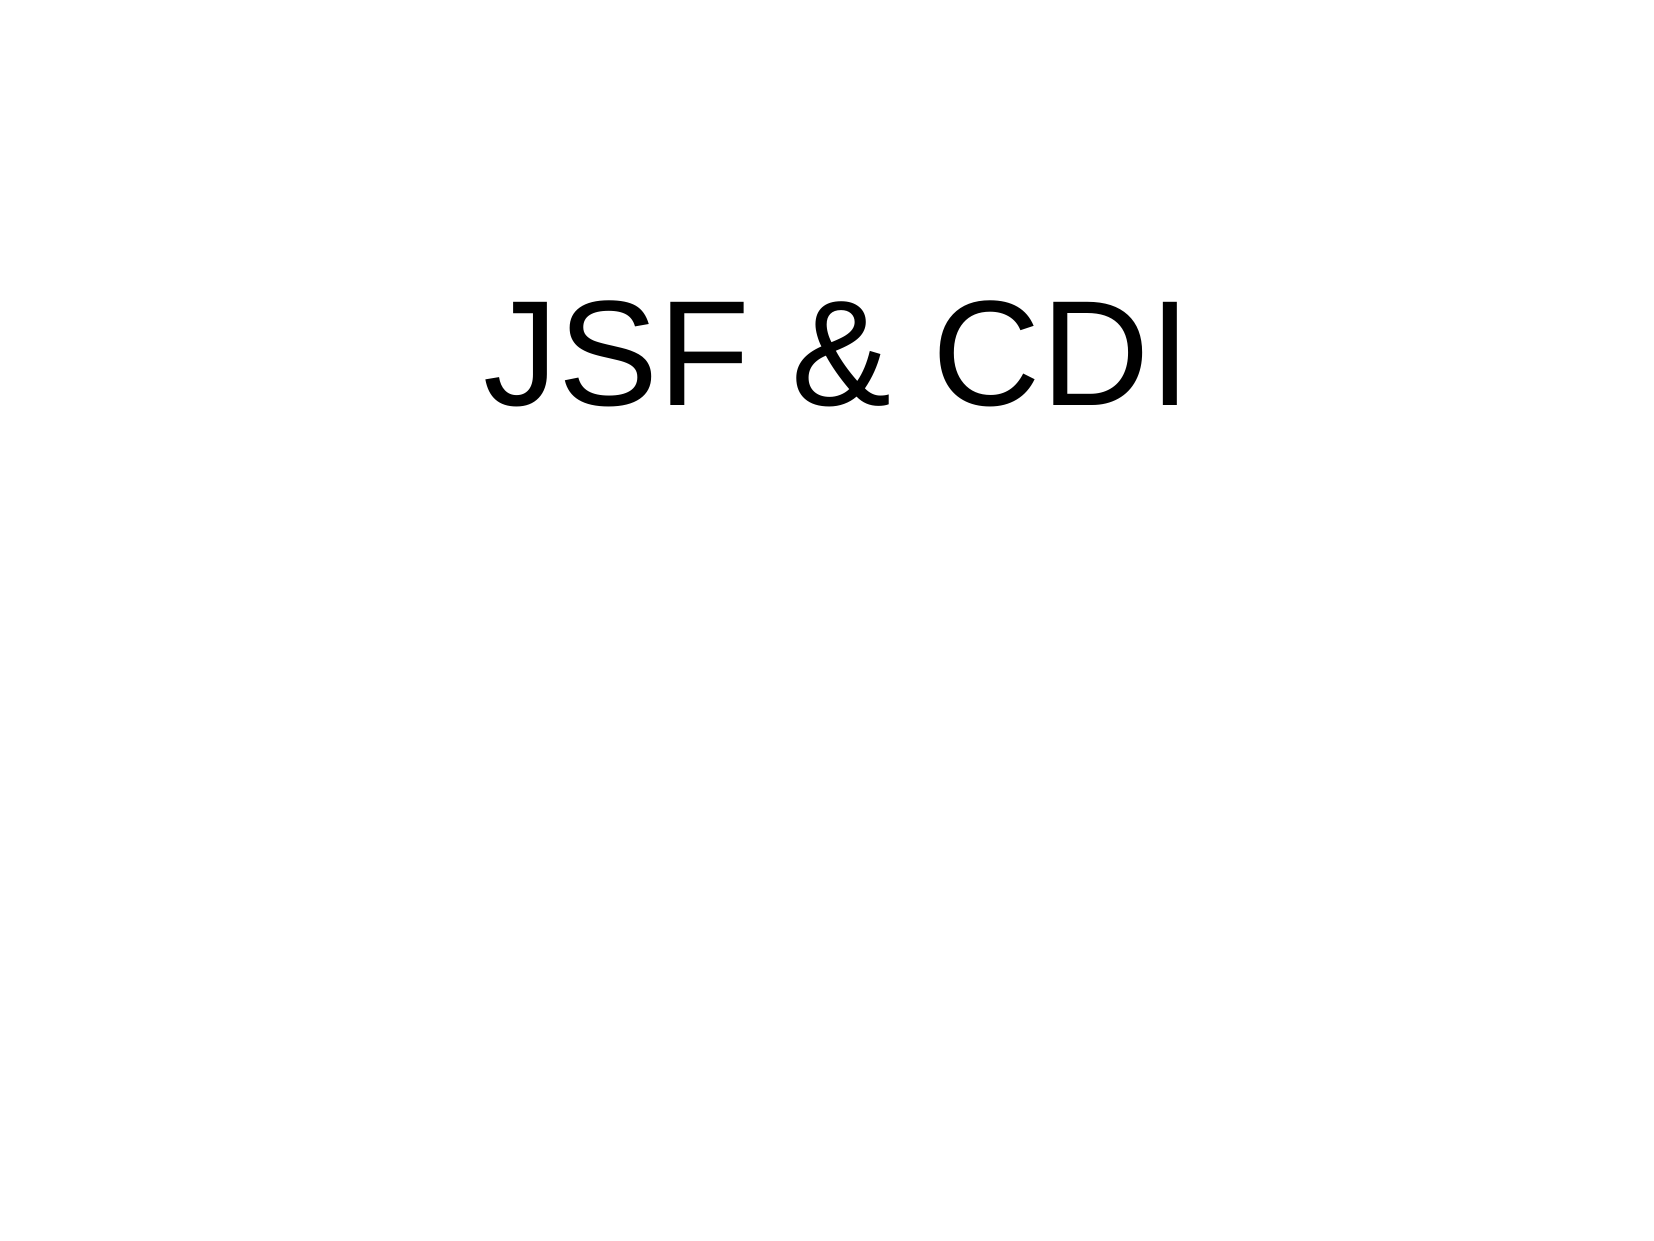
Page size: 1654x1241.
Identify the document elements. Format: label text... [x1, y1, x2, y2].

text_box JSF & CDI [468, 261, 1207, 445]
